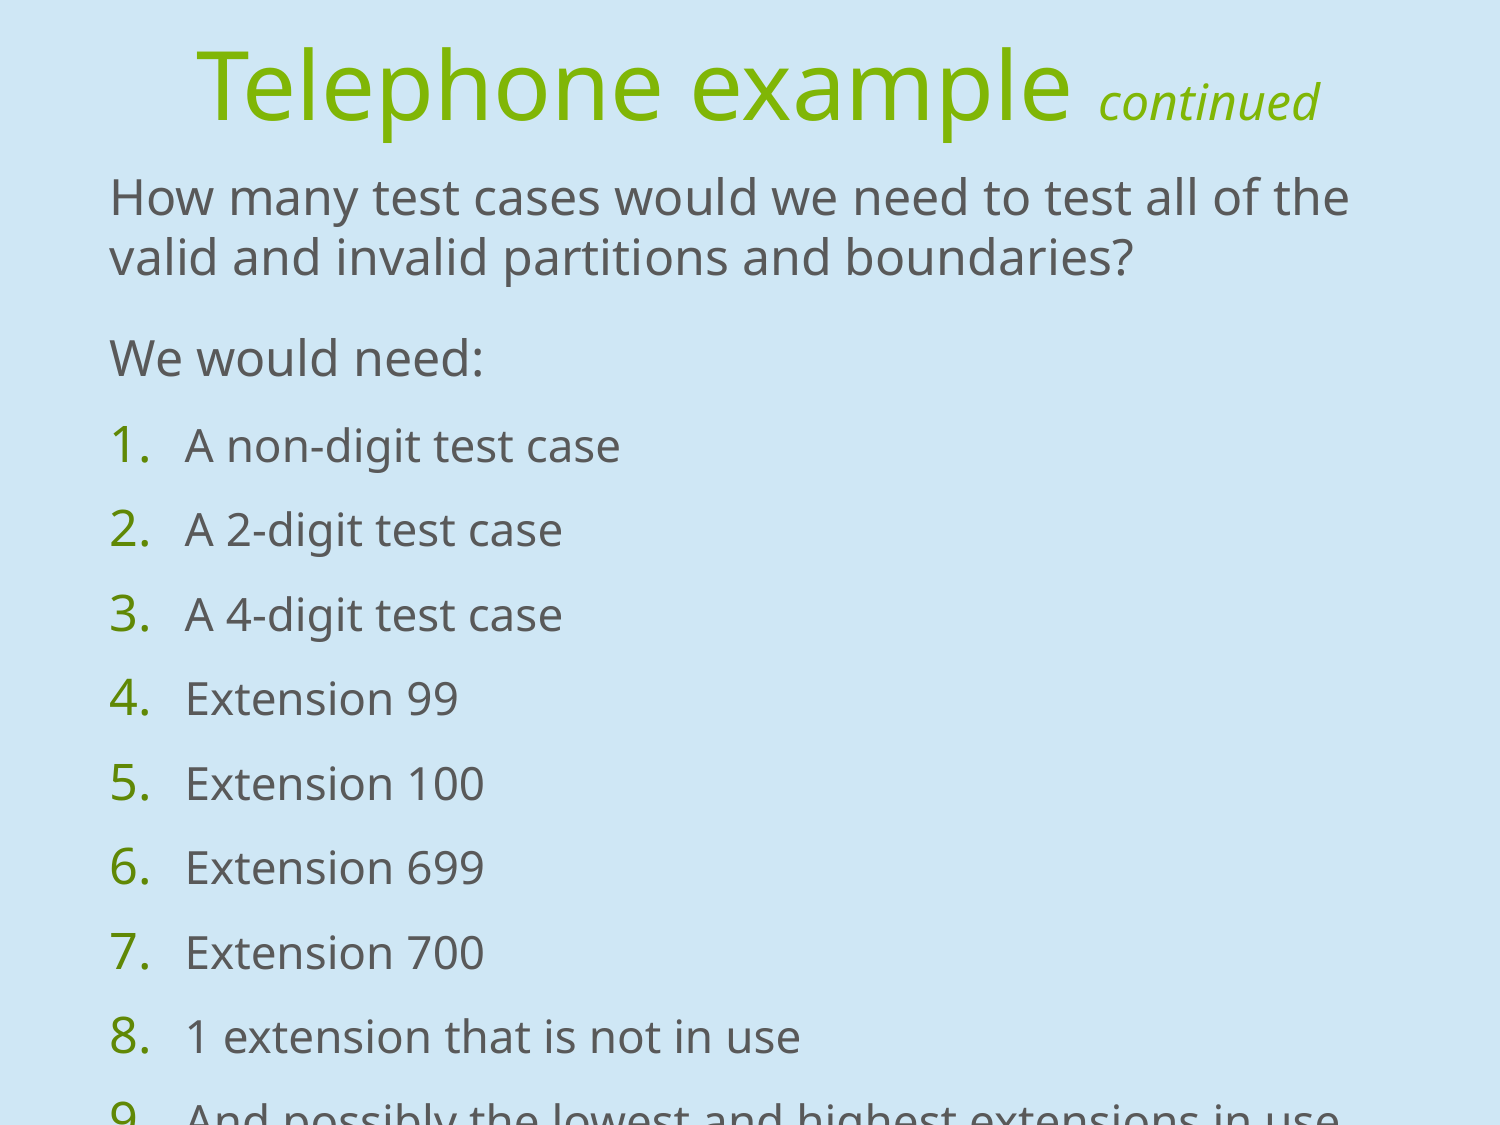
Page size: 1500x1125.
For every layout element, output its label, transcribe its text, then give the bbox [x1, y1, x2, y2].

title Telephone example continued [37, 17, 1479, 158]
list How many test cases would we need to test all of the valid and invalid partitions and boundaries? We would need: A non-digit test case A 2-digit test case A 4-digit test case Extension 99 Extension 100 Extension 699 Extension 700 1 extension that is not in use And possibly the lowest and highest extensions in use This is 9 or 10 test cases – exact number would depend on what test cases we can combine Remember our example from last week about the 1-digit input field? We said then that we would need around 68 test cases just to test that 1-digit field thoroughly! EP and BVA helps us to identify tests that are most likely to find defects and to use fewer test cases to find them [37, 157, 1464, 1098]
